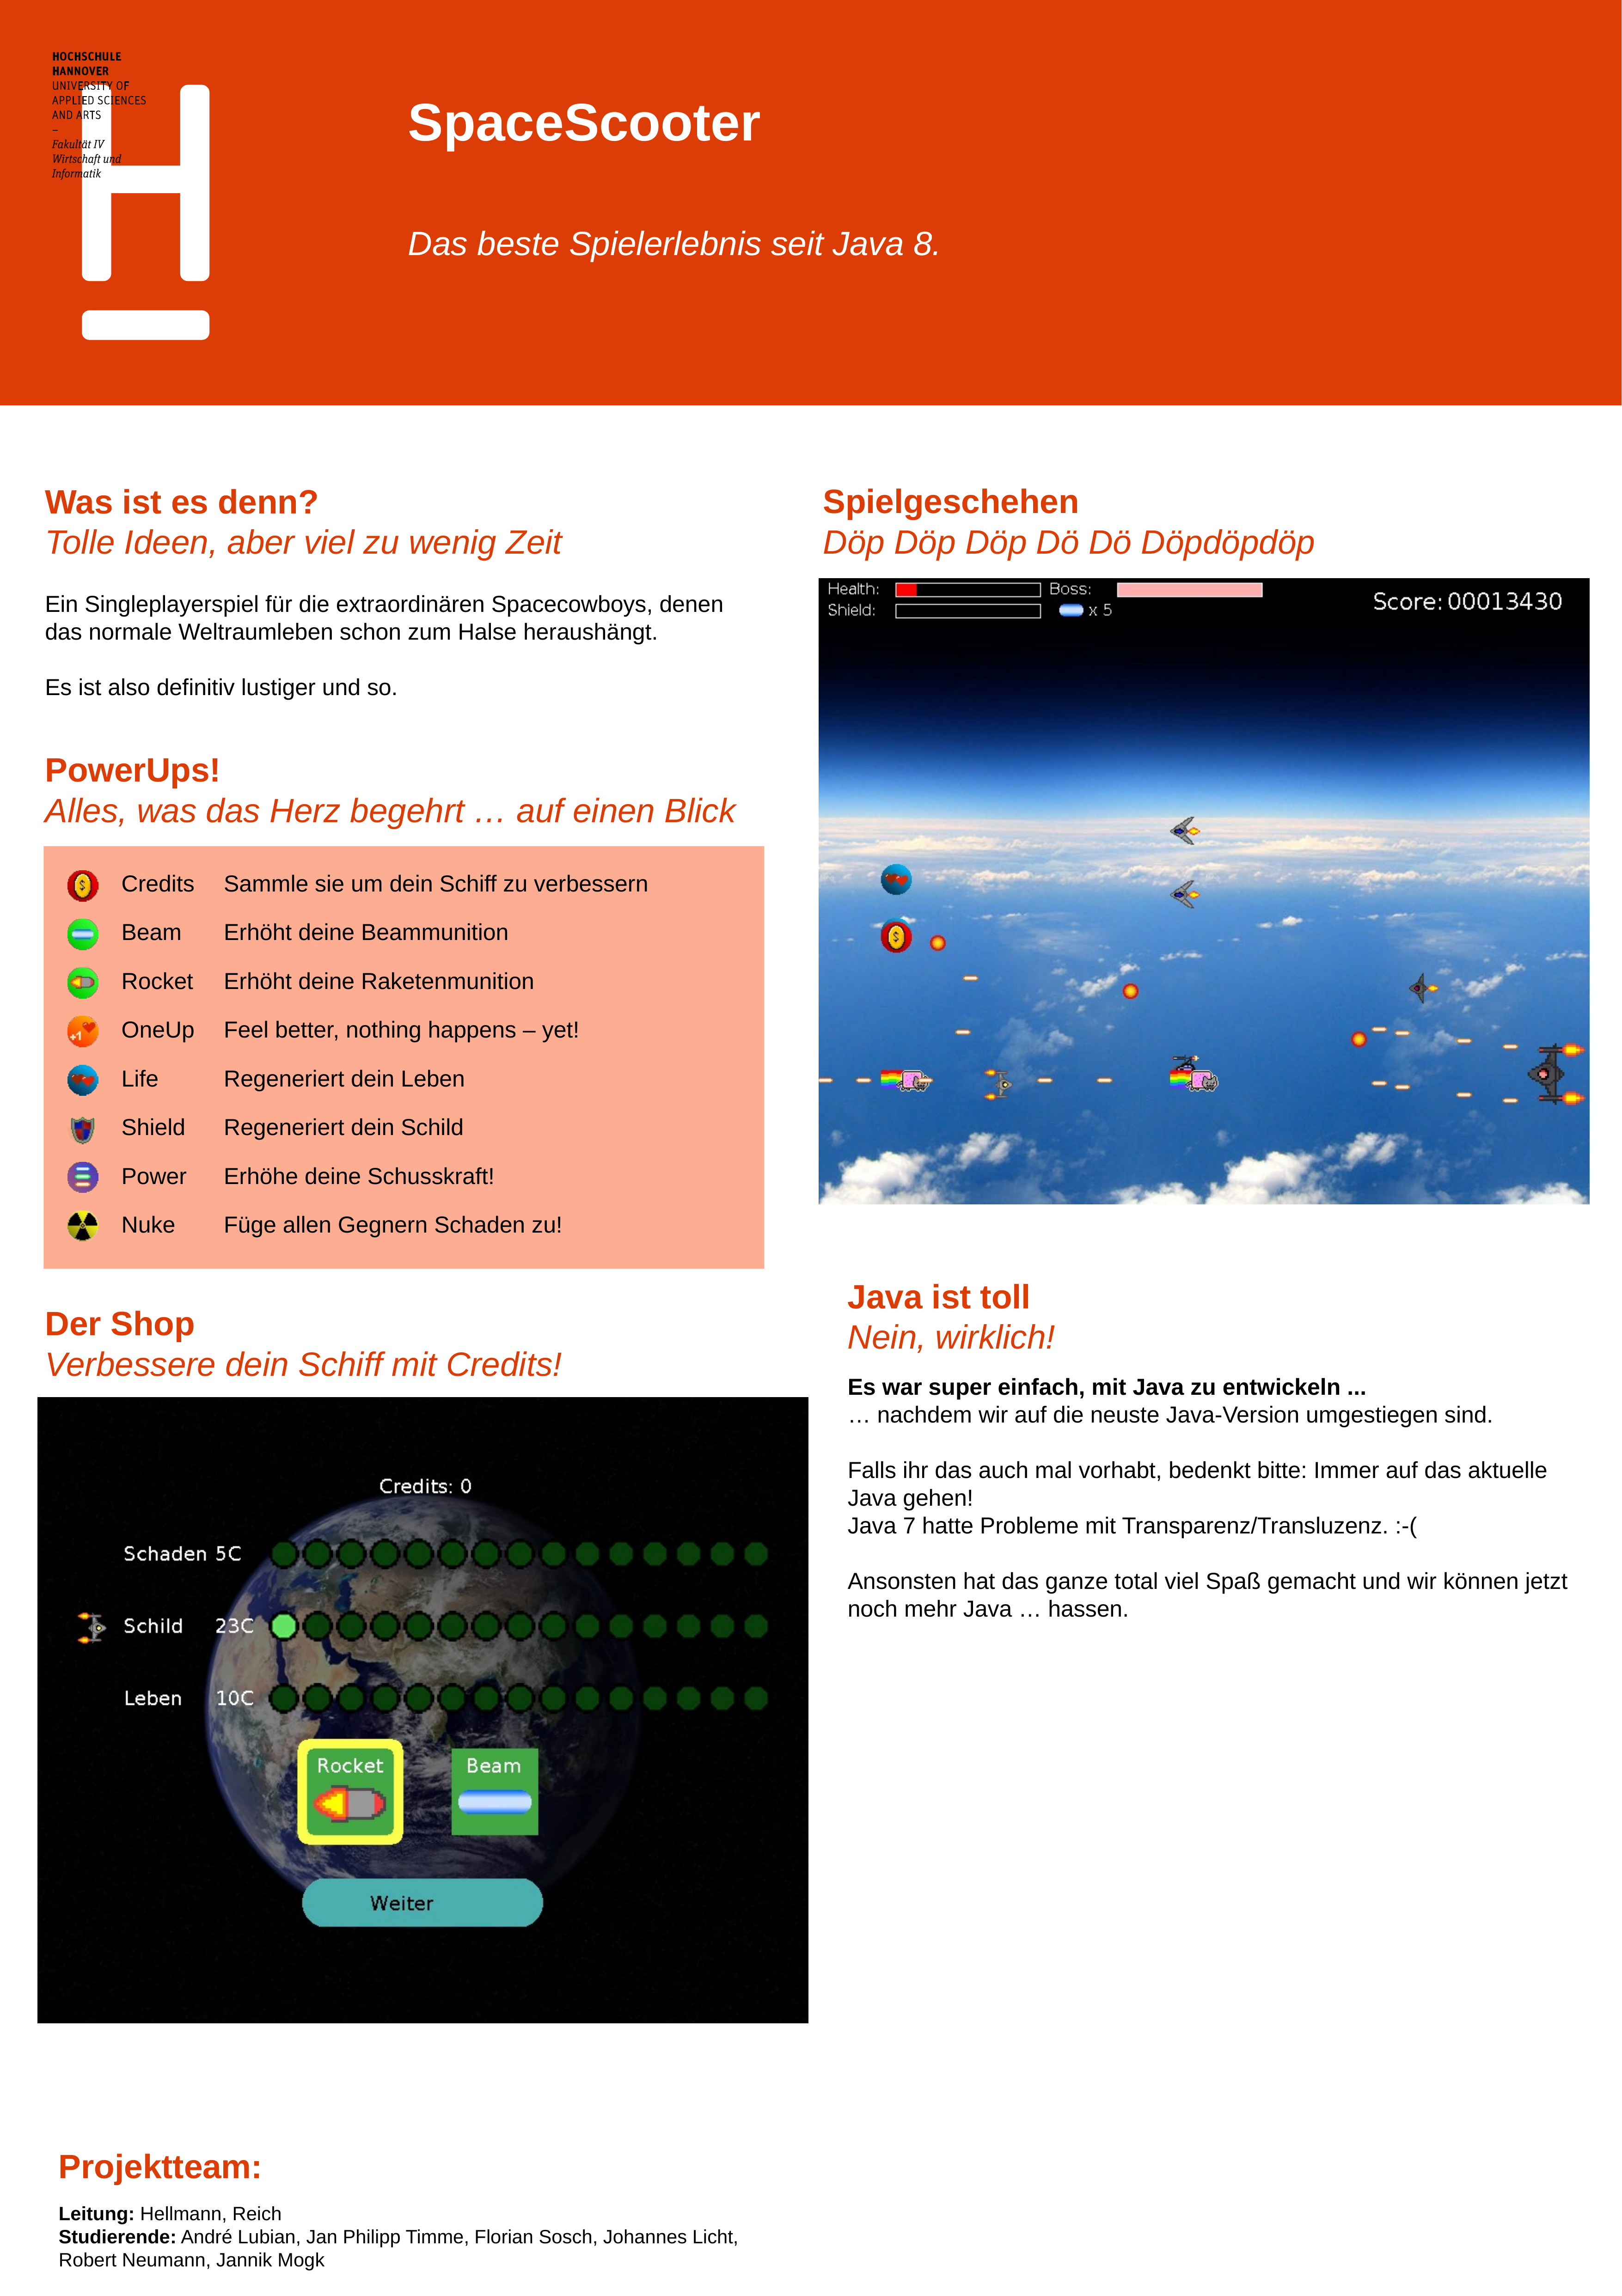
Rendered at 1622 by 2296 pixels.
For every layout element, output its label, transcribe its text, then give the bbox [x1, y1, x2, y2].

picture [52, 51, 210, 340]
picture [67, 1210, 98, 1241]
picture [67, 1065, 98, 1096]
picture [37, 1397, 808, 2023]
text_box Spielgeschehen Döp Döp Döp Dö Dö Döpdöpdöp [816, 476, 1526, 564]
text_box Das beste Spielerlebnis seit Java 8. [401, 218, 1537, 266]
picture [67, 1162, 98, 1193]
text_box Leitung: Hellmann, Reich Studierende: André Lubian, Jan Philipp Timme, Florian Sosch, Johannes Licht, Robert Neumann, Jannik Mogk [52, 2198, 762, 2296]
picture [86, 1065, 98, 1076]
text_box [0, 0, 1622, 405]
picture [819, 578, 1590, 1204]
text_box SpaceScooter [401, 84, 1532, 155]
text_box [43, 846, 765, 1269]
text_box Es war super einfach, mit Java zu entwickeln ... … nachdem wir auf die neuste Java-Version umgestiegen sind. Falls ihr das auch mal vorhabt, bedenkt bitte: Immer auf das aktuelle Java gehen! Java 7 hatte Probleme mit Transparenz/Transluzenz. :-( Ansonsten hat das ganze total viel Spaß gemacht und wir können jetzt noch mehr Java … hassen. [840, 1368, 1578, 1625]
text_box PowerUps! Alles, was das Herz begehrt … auf einen Blick [38, 745, 748, 833]
text_box Credits Sammle sie um dein Schiff zu verbessern Beam Erhöht deine Beammunition Rocket Erhöht deine Raketenmunition OneUp Feel better, nothing happens – yet! Life Regeneriert dein Leben Shield Regeneriert dein Schild Power Erhöhe deine Schusskraft! Nuke Füge allen Gegnern Schaden zu! [115, 865, 748, 1241]
picture [67, 919, 98, 950]
text_box Der Shop Verbessere dein Schiff mit Credits! [38, 1298, 748, 1386]
text_box Java ist toll Nein, wirklich! [840, 1271, 1551, 1359]
picture [67, 1016, 98, 1047]
picture [67, 1113, 98, 1144]
picture [67, 967, 98, 999]
text_box Ein Singleplayerspiel für die extraordinären Spacecowboys, denen das normale Weltraumleben schon zum Halse heraushängt. Es ist also definitiv lustiger und so. [38, 585, 748, 731]
picture [67, 870, 98, 902]
text_box Projektteam: [52, 2141, 762, 2189]
text_box Was ist es denn? Tolle Ideen, aber viel zu wenig Zeit [38, 476, 748, 564]
